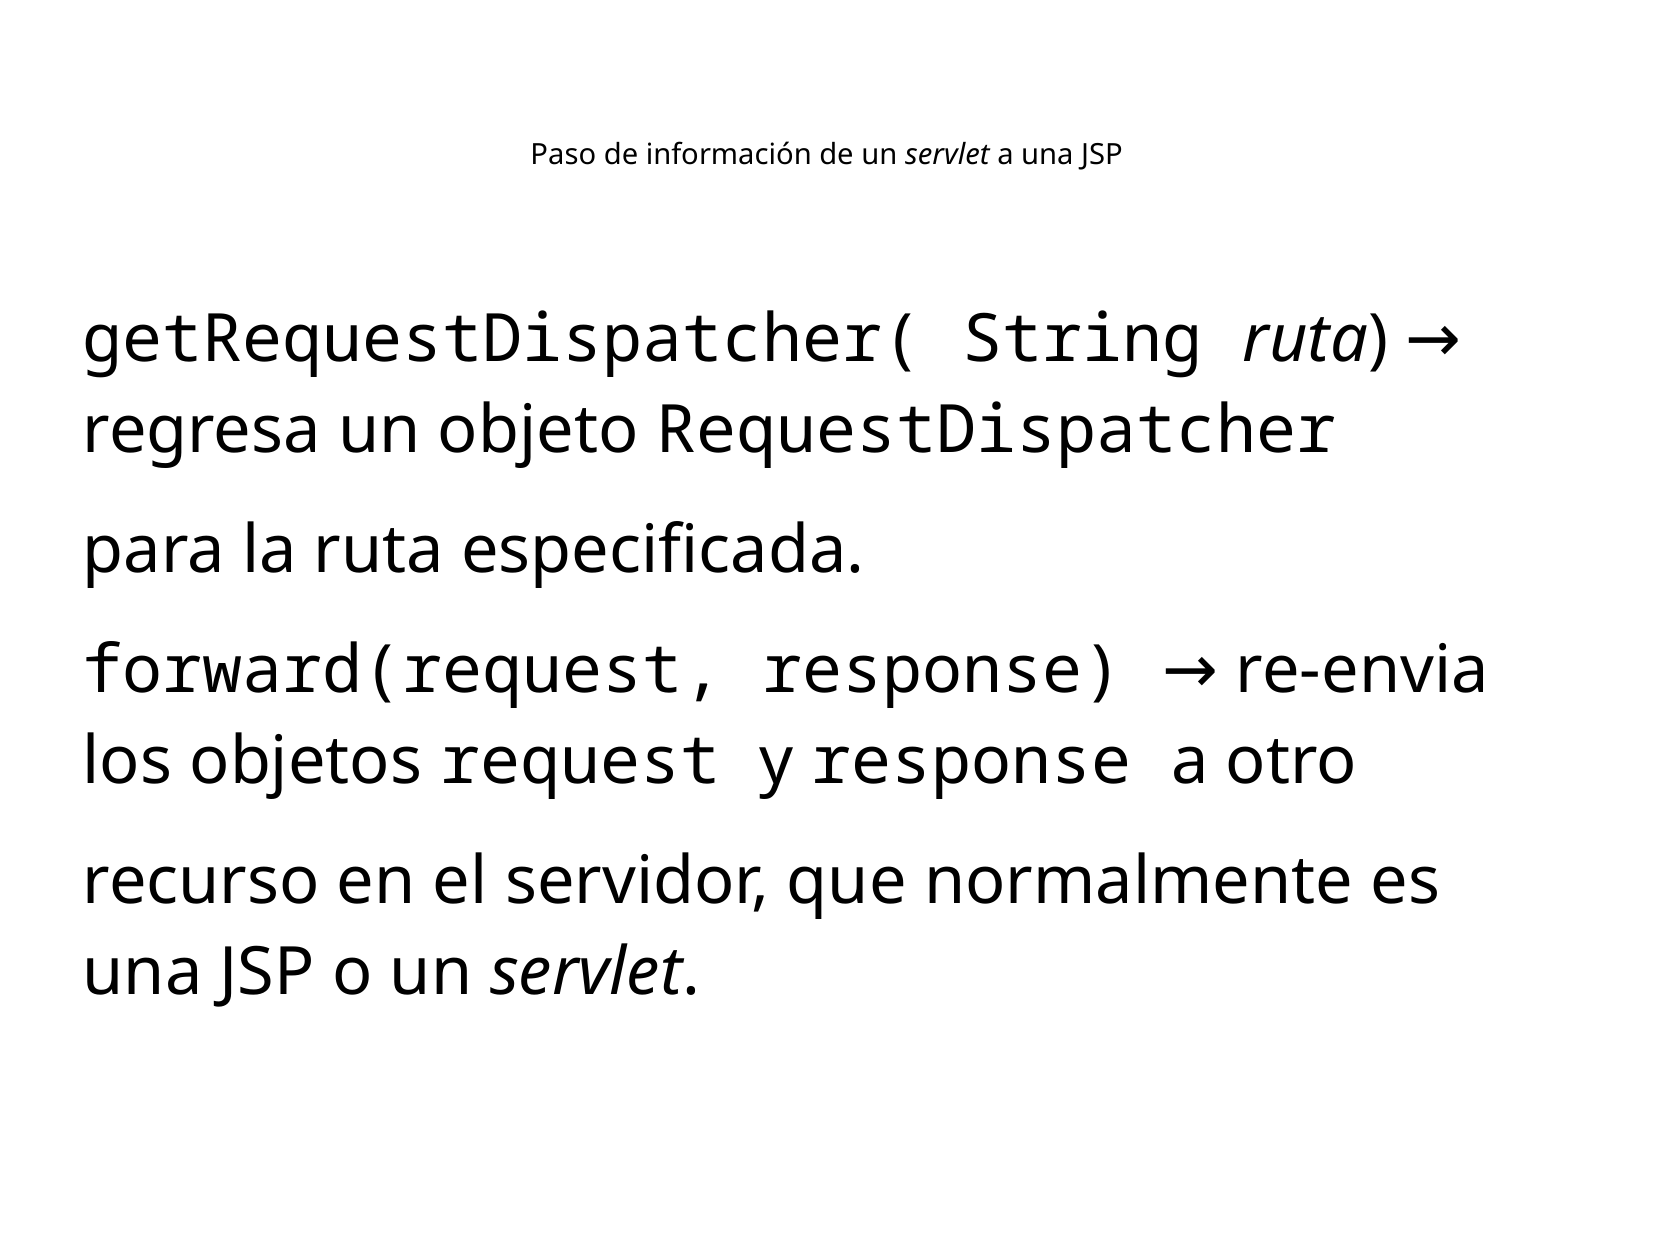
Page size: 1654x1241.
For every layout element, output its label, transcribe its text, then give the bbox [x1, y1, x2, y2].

title Paso de información de un servlet a una JSP [82, 49, 1571, 257]
list getRequestDispatcher( String ruta) → regresa un objeto RequestDispatcher para la ruta especificada. forward(request, response) → re-envia los objetos request y response a otro recurso en el servidor, que normalmente es una JSP o un servlet. [82, 290, 1571, 1109]
